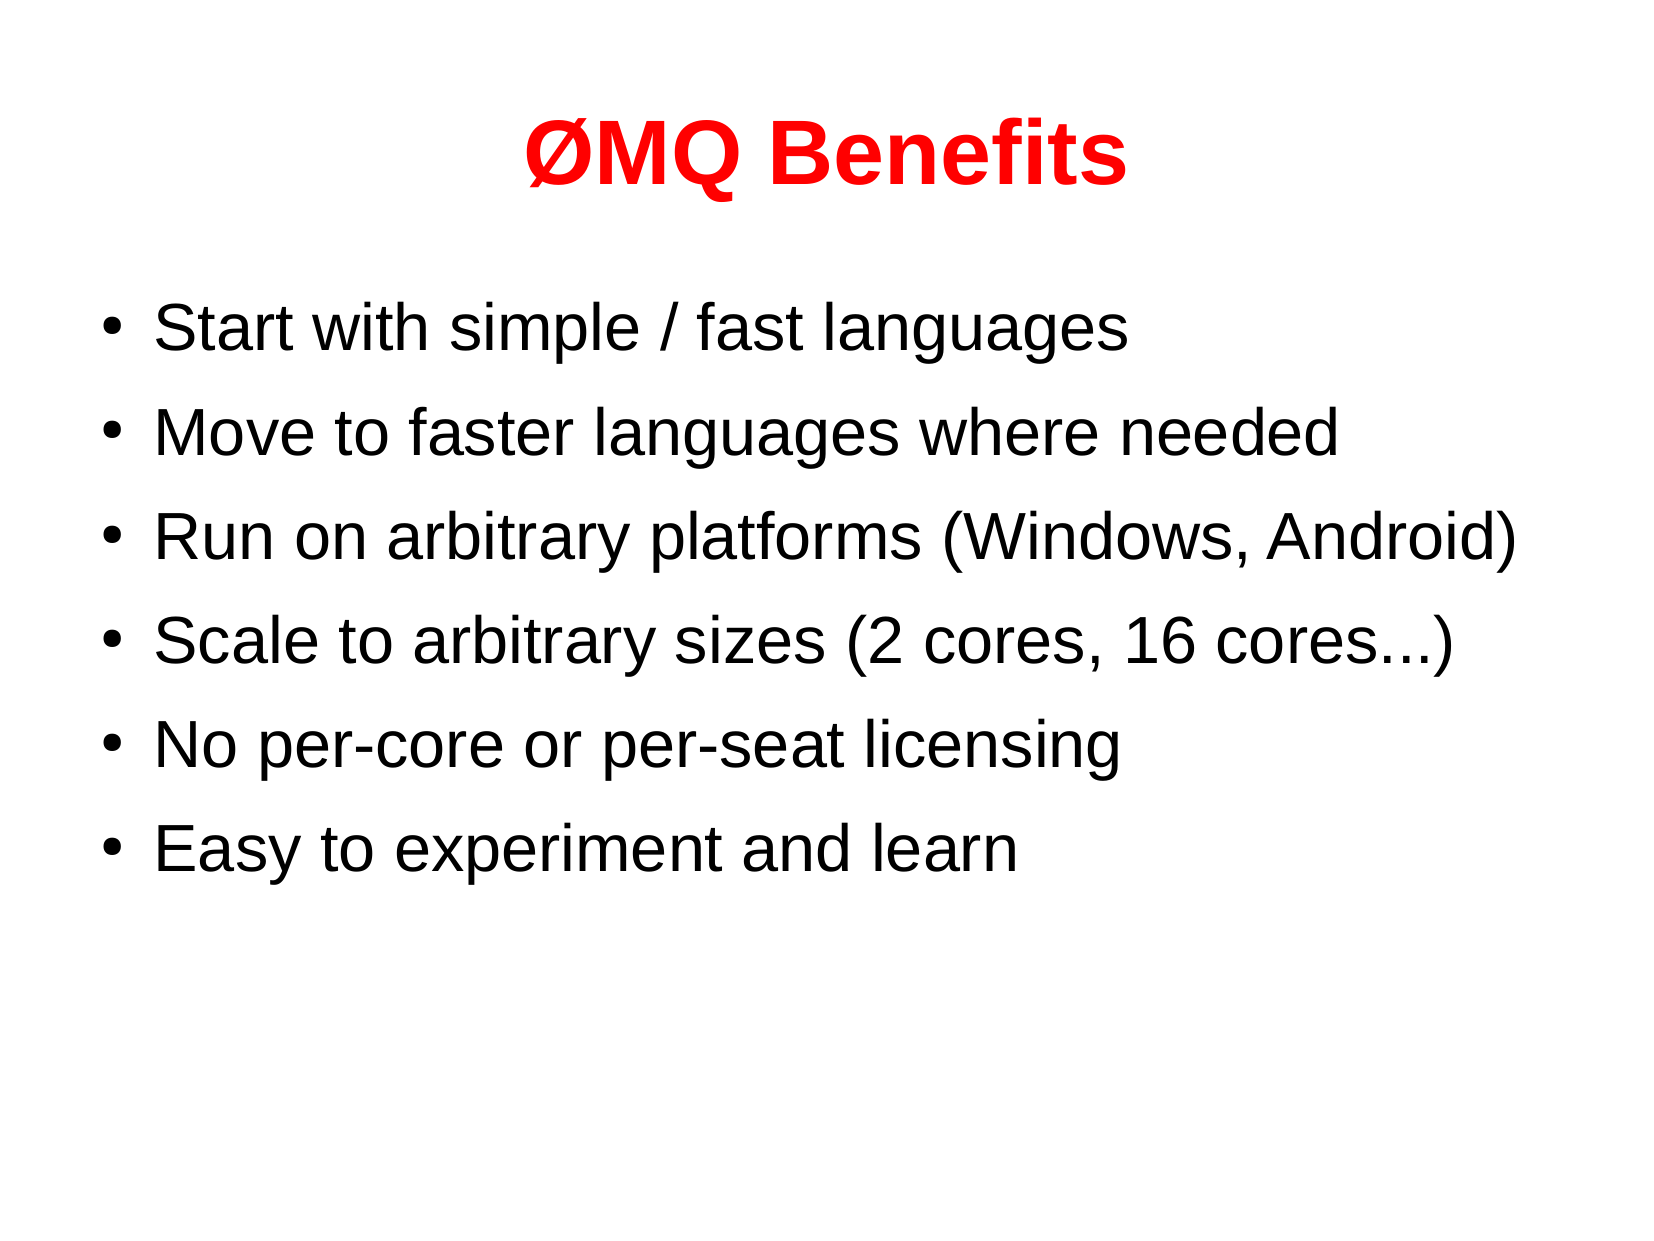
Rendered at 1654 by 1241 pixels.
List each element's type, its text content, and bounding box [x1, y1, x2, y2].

list Start with simple / fast languages Move to faster languages where needed Run on arbitrary platforms (Windows, Android) Scale to arbitrary sizes (2 cores, 16 cores...) No per-core or per-seat licensing Easy to experiment and learn [82, 290, 1571, 1109]
title ØMQ Benefits [82, 49, 1571, 257]
